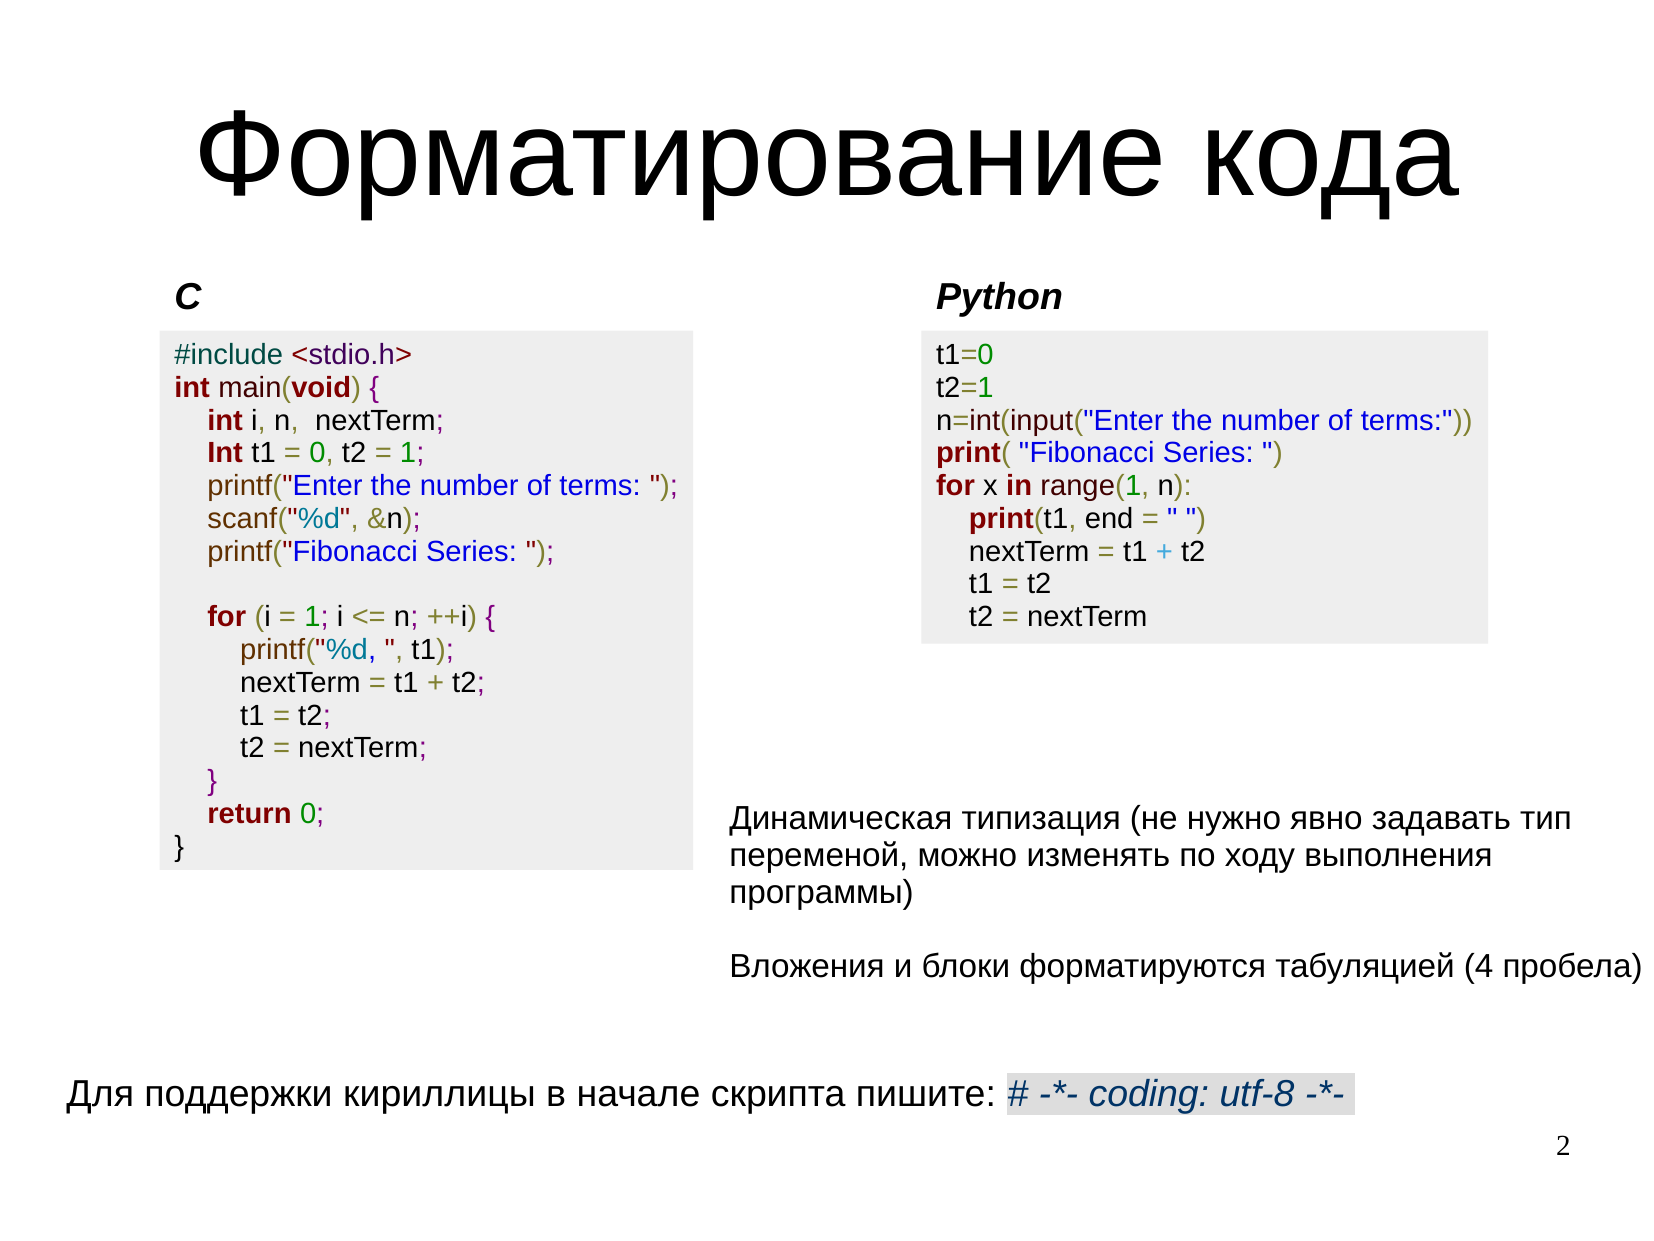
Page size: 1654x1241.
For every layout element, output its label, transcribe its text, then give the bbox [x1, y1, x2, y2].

title Форматирование кода [82, 49, 1571, 257]
text_box Python [921, 267, 1079, 325]
text_box C [159, 267, 217, 325]
text_box t1=0 t2=1 n=int(input("Enter the number of terms:")) print( "Fibonacci Series: ") for x in range(1, n): print(t1, end = " ") nextTerm = t1 + t2 t1 = t2 t2 = nextTerm [921, 330, 1489, 644]
text_box Для поддержки кириллицы в начале скрипта пишите: # -*- coding: utf-8 -*- [51, 1065, 1371, 1123]
text_box Динамическая типизация (не нужно явно задавать тип переменой, можно изменять по ходу выполнения программы) Вложения и блоки форматируются табуляцией (4 пробела) [714, 792, 1654, 1030]
text_box #include <stdio.h> int main(void) { int i, n, nextTerm; Int t1 = 0, t2 = 1; printf("Enter the number of terms: "); scanf("%d", &n); printf("Fibonacci Series: "); for (i = 1; i <= n; ++i) { printf("%d, ", t1); nextTerm = t1 + t2; t1 = t2; t2 = nextTerm; } return 0; } [159, 330, 694, 870]
